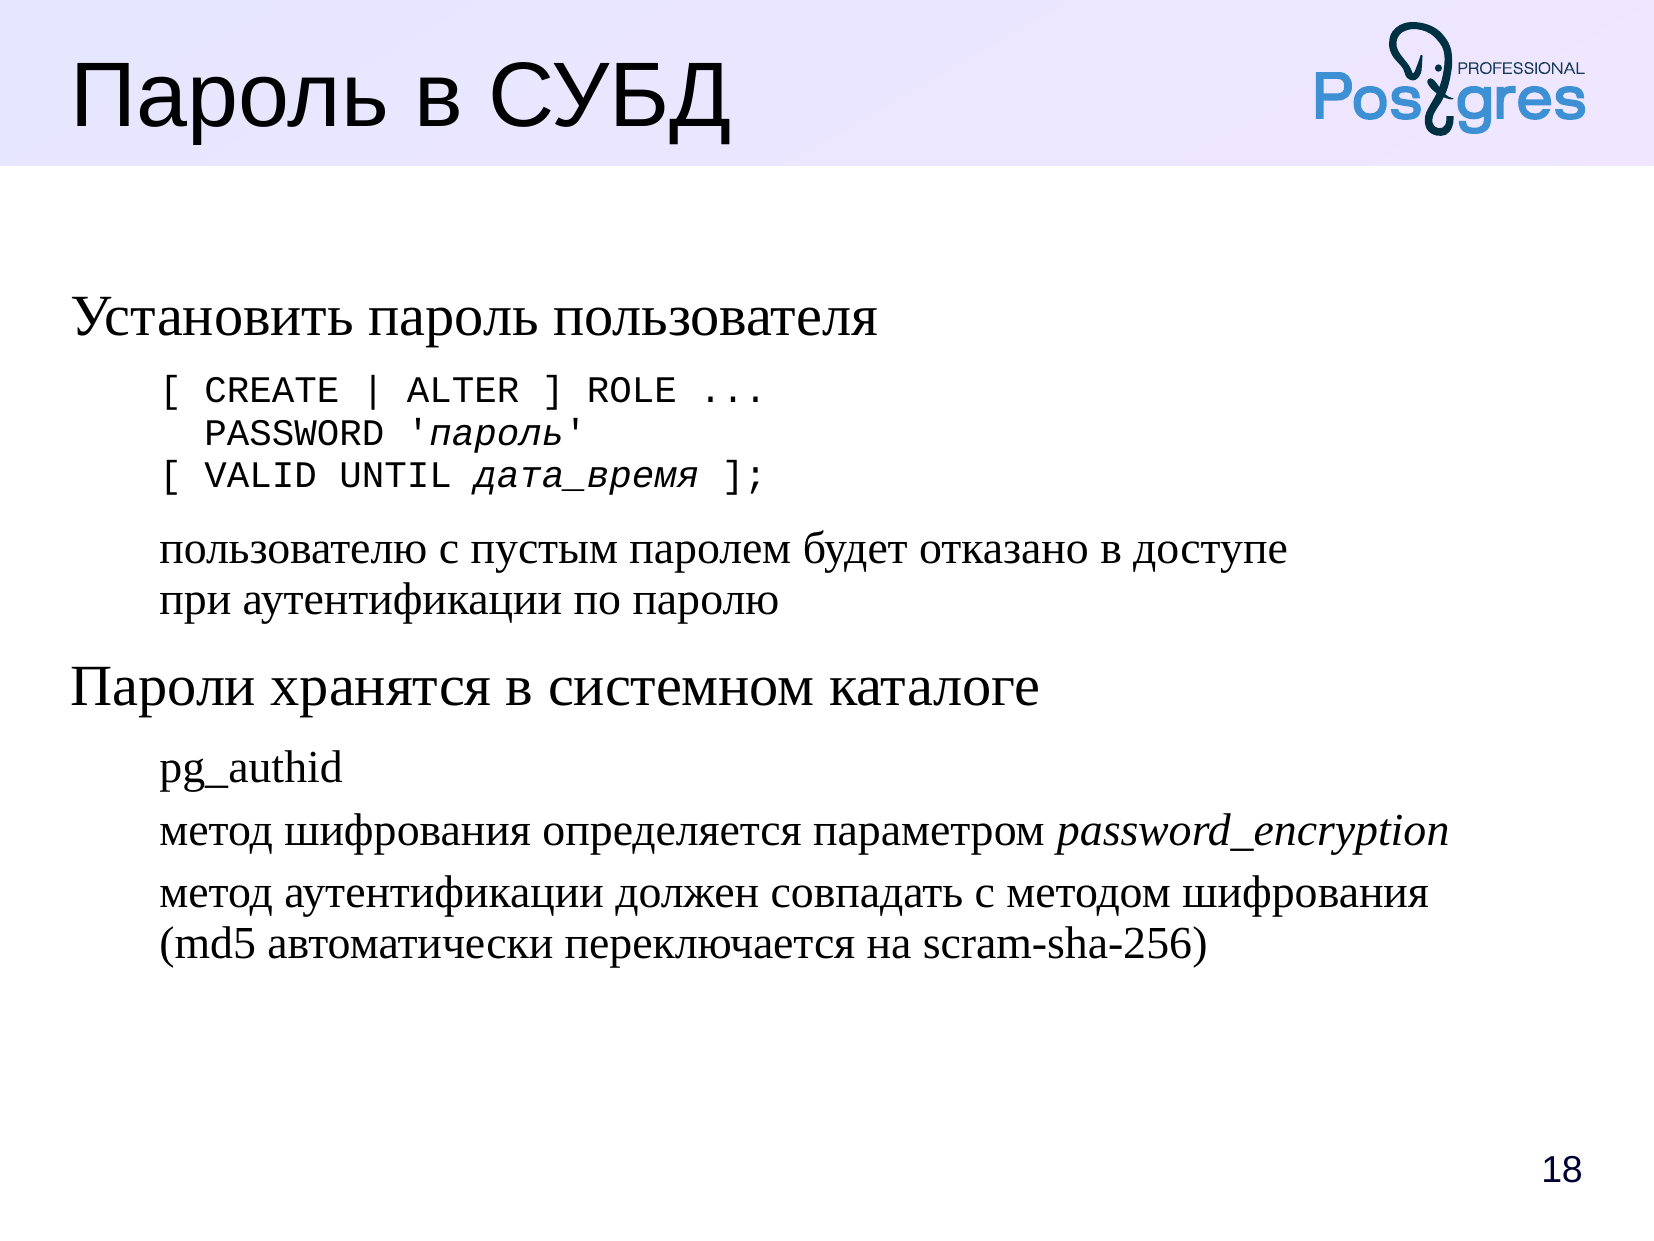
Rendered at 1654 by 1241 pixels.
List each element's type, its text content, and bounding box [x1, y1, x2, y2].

title Пароль в СУБД [70, 43, 1276, 147]
list Установить пароль пользователя [ CREATE | ALTER ] ROLE ... PASSWORD 'пароль' [ VALID UNTIL дата_время ]; пользователю с пустым паролем будет отказано в доступе при аутентификации по паролю Пароли хранятся в системном каталоге pg_authid метод шифрования определяется параметром password_encryption метод аутентификации должен совпадать с методом шифрования (md5 автоматически переключается на scram-sha-256) [70, 283, 1583, 1141]
